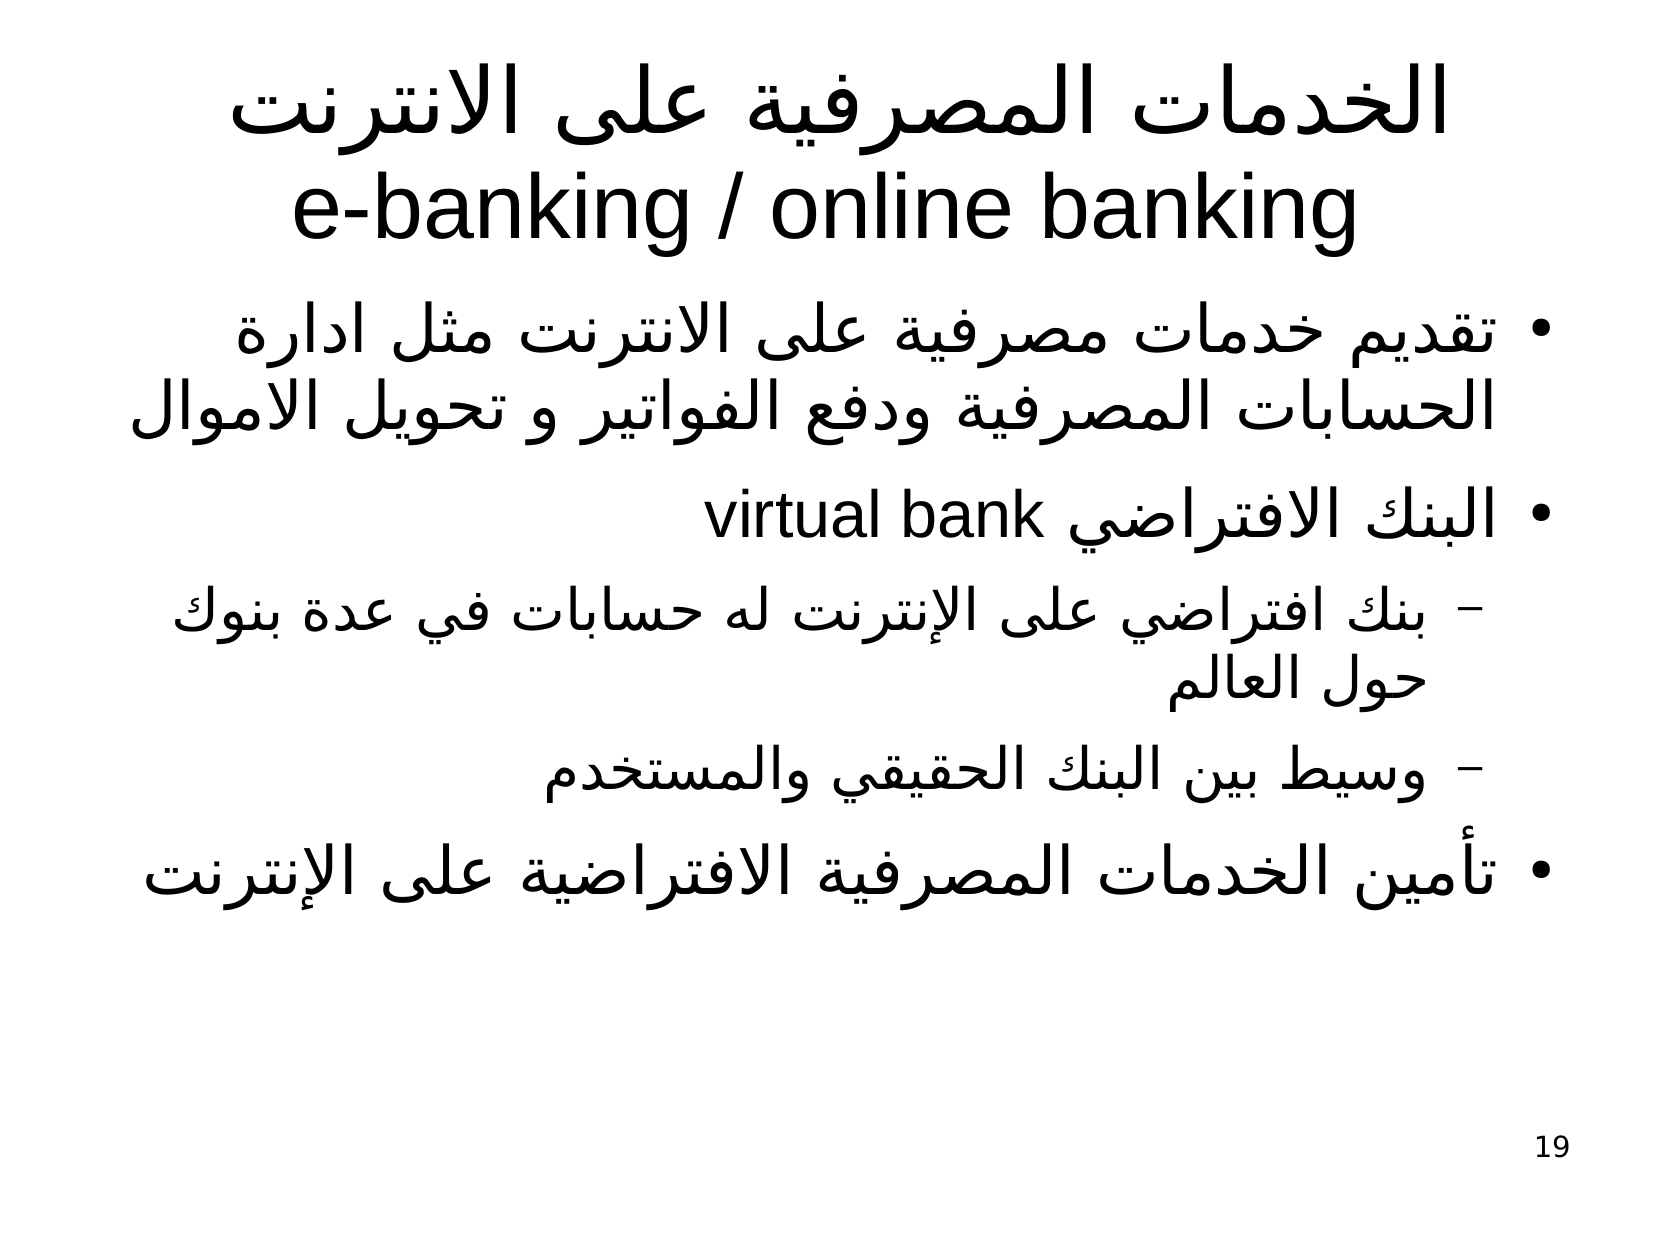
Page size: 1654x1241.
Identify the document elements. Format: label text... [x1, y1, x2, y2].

title الخدمات المصرفية على الانترنت e-banking / online banking [82, 46, 1571, 260]
list تقديم خدمات مصرفية على الانترنت مثل ادارة الحسابات المصرفية ودفع الفواتير و تحويل الاموال البنك الافتراضي virtual bank بنك افتراضي على الإنترنت له حسابات في عدة بنوك حول العالم وسيط بين البنك الحقيقي والمستخدم تأمين الخدمات المصرفية الافتراضية على الإنترنت [82, 290, 1571, 1010]
